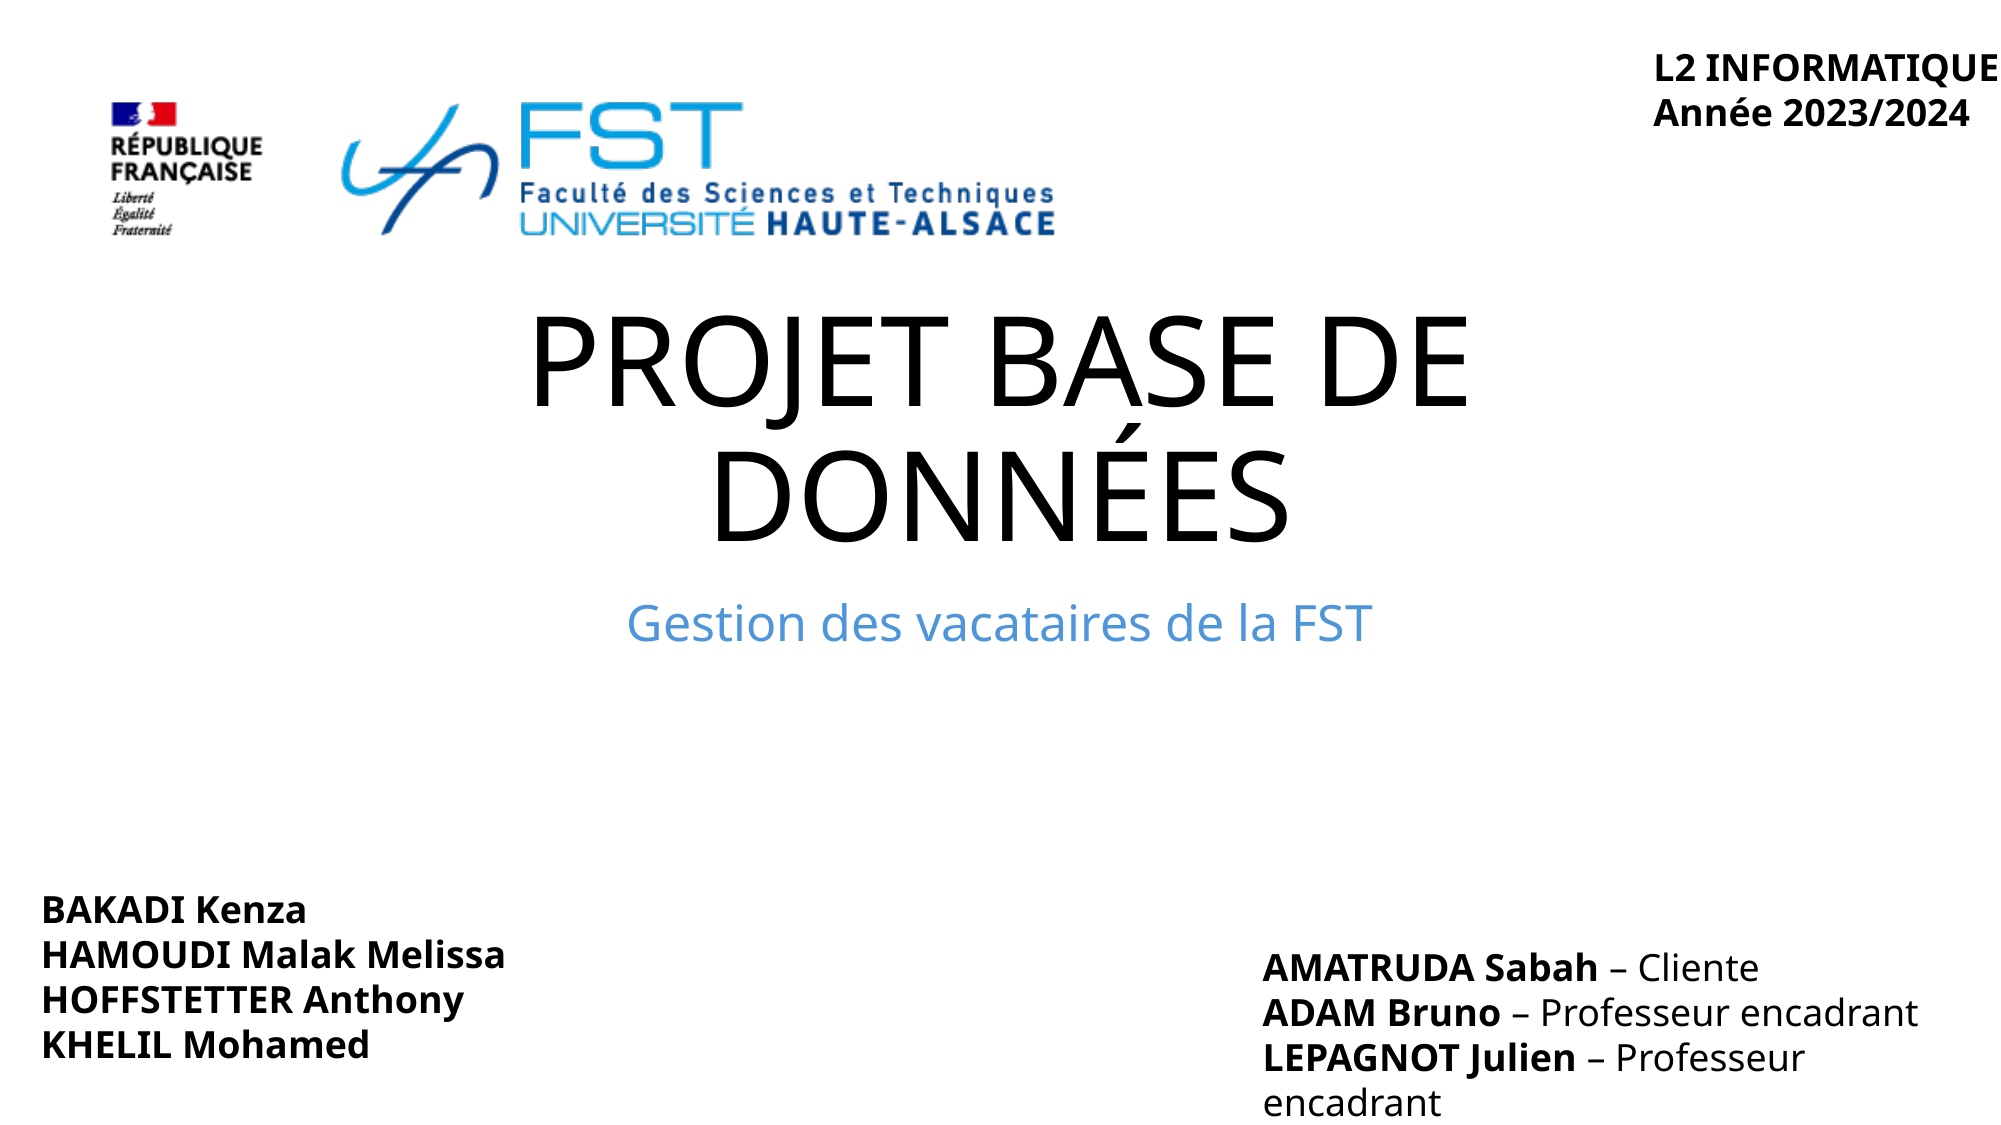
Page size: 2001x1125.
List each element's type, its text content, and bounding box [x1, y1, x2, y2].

title PROJET BASE DE DONNÉES [249, 184, 1750, 576]
subtitle Gestion des vacataires de la FST [249, 590, 1750, 863]
picture [110, 101, 1056, 237]
text_box L2 INFORMATIQUE Année 2023/2024 [1638, 36, 2000, 143]
text_box BAKADI Kenza HAMOUDI Malak Melissa HOFFSTETTER Anthony KHELIL Mohamed [25, 878, 753, 1076]
text_box AMATRUDA Sabah – Cliente ADAM Bruno – Professeur encadrant LEPAGNOT Julien – Professeur encadrant [1247, 936, 1988, 1089]
